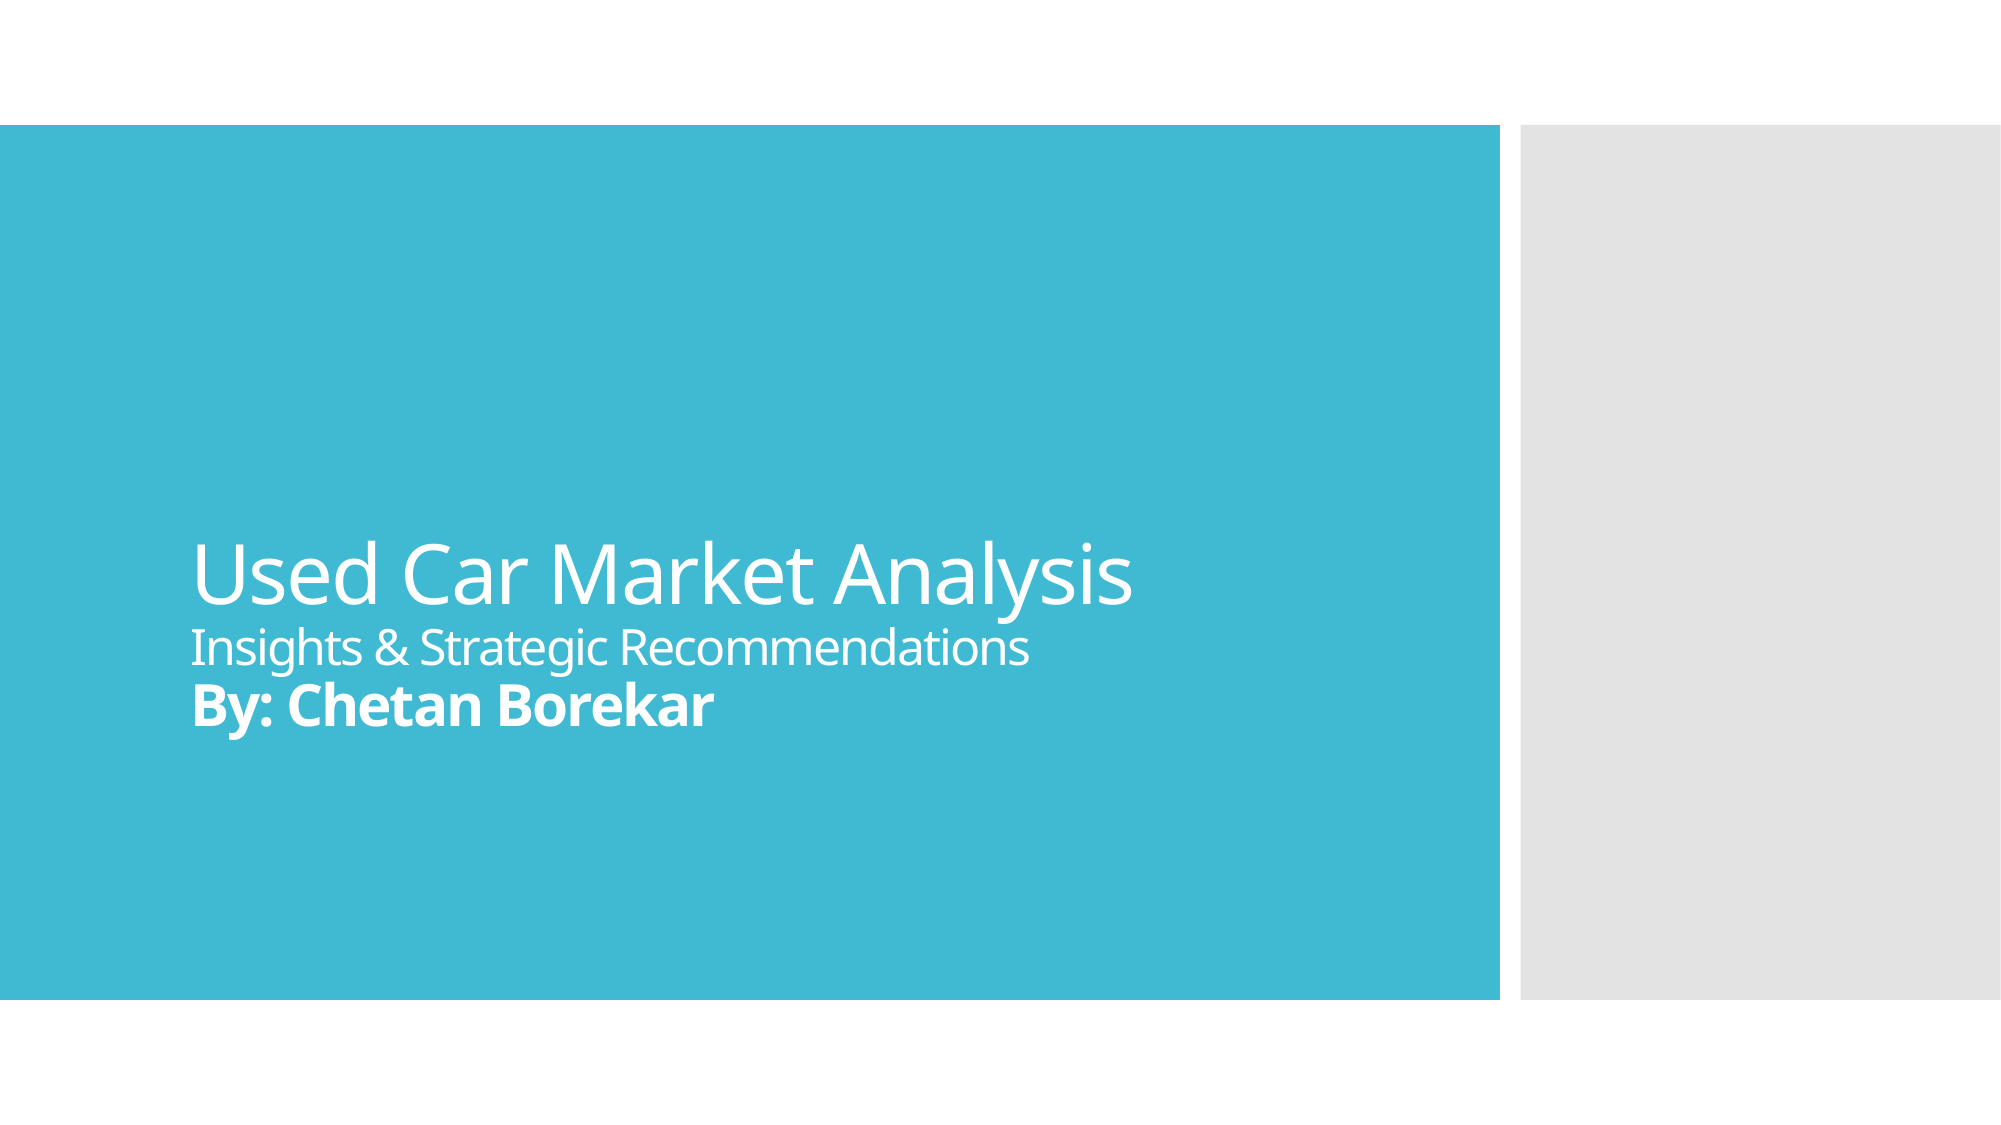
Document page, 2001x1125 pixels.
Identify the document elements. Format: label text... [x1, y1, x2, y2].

title Used Car Market Analysis Insights & Strategic Recommendations By: Chetan Borekar [175, 213, 1376, 747]
